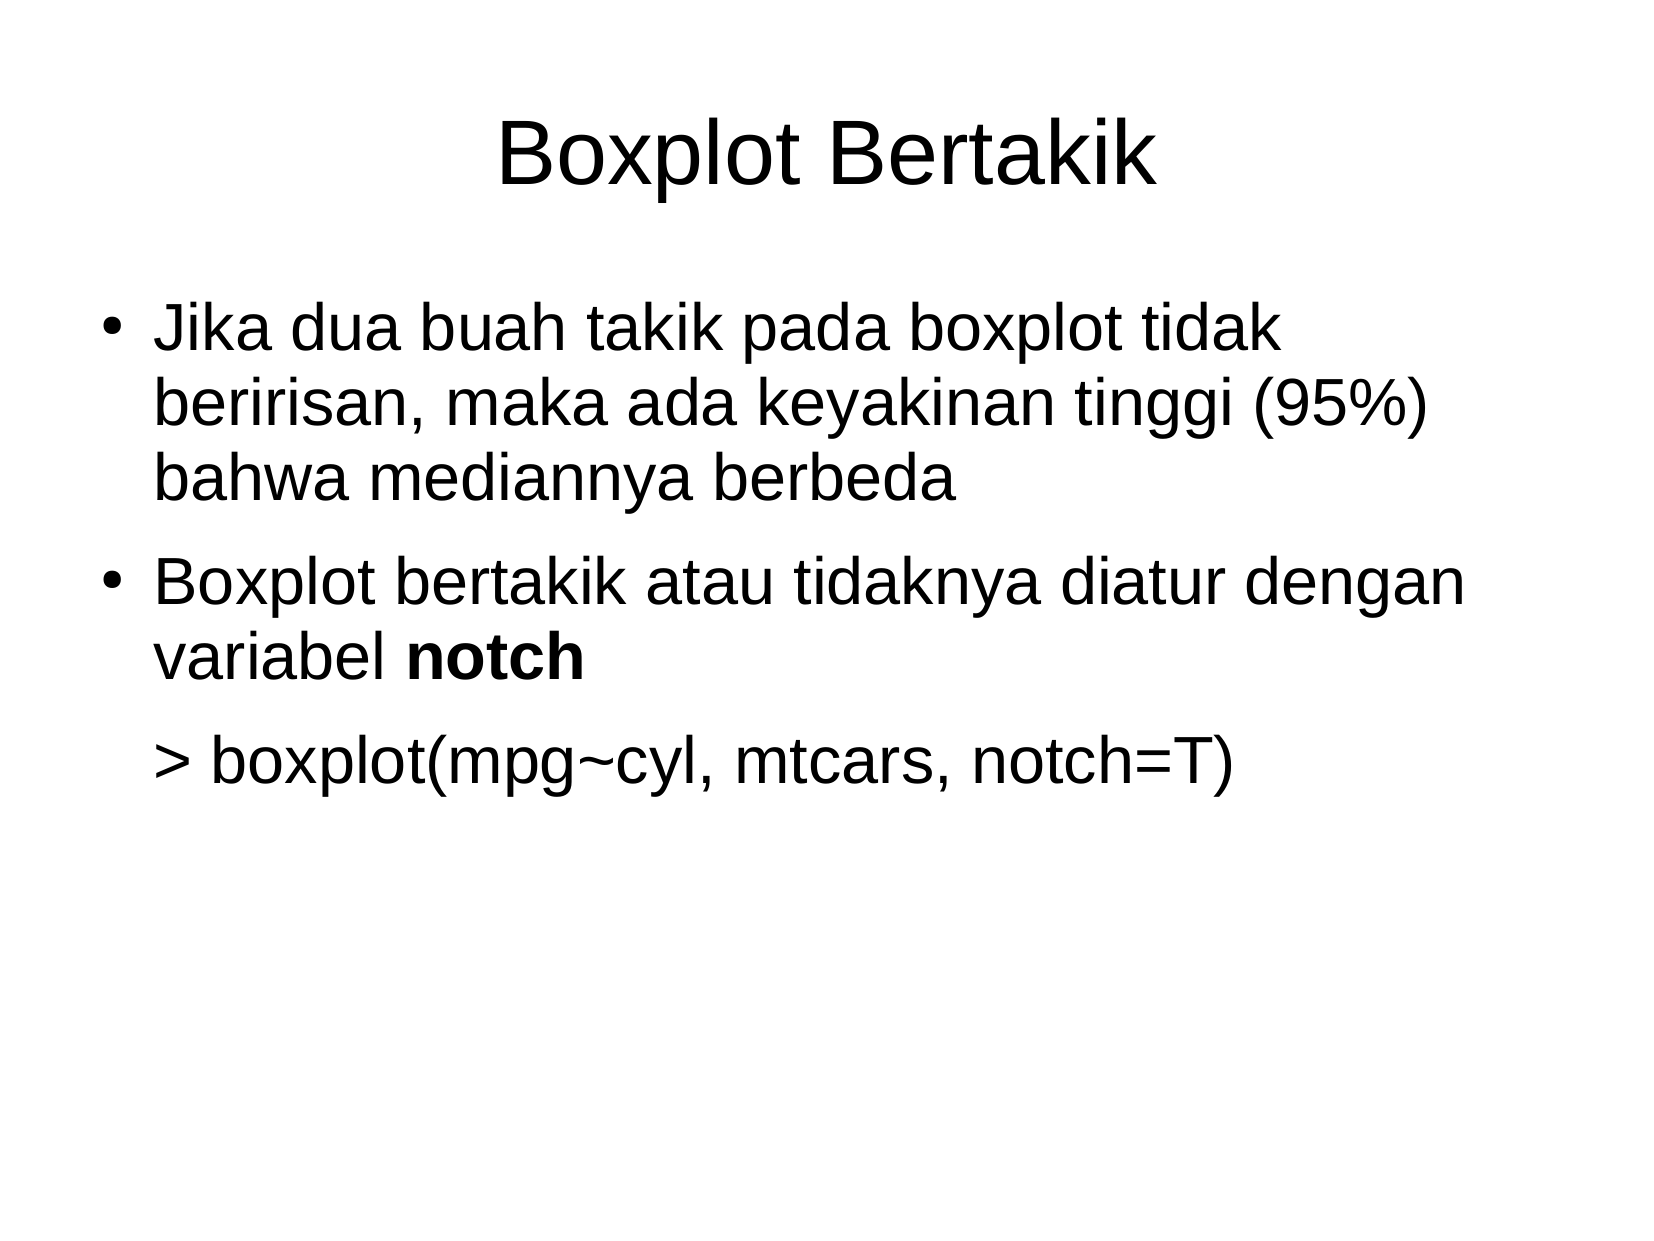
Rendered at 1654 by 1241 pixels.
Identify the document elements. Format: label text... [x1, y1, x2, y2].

title Boxplot Bertakik [82, 49, 1571, 257]
list Jika dua buah takik pada boxplot tidak beririsan, maka ada keyakinan tinggi (95%) bahwa mediannya berbeda Boxplot bertakik atau tidaknya diatur dengan variabel notch > boxplot(mpg~cyl, mtcars, notch=T) [82, 290, 1571, 1010]
